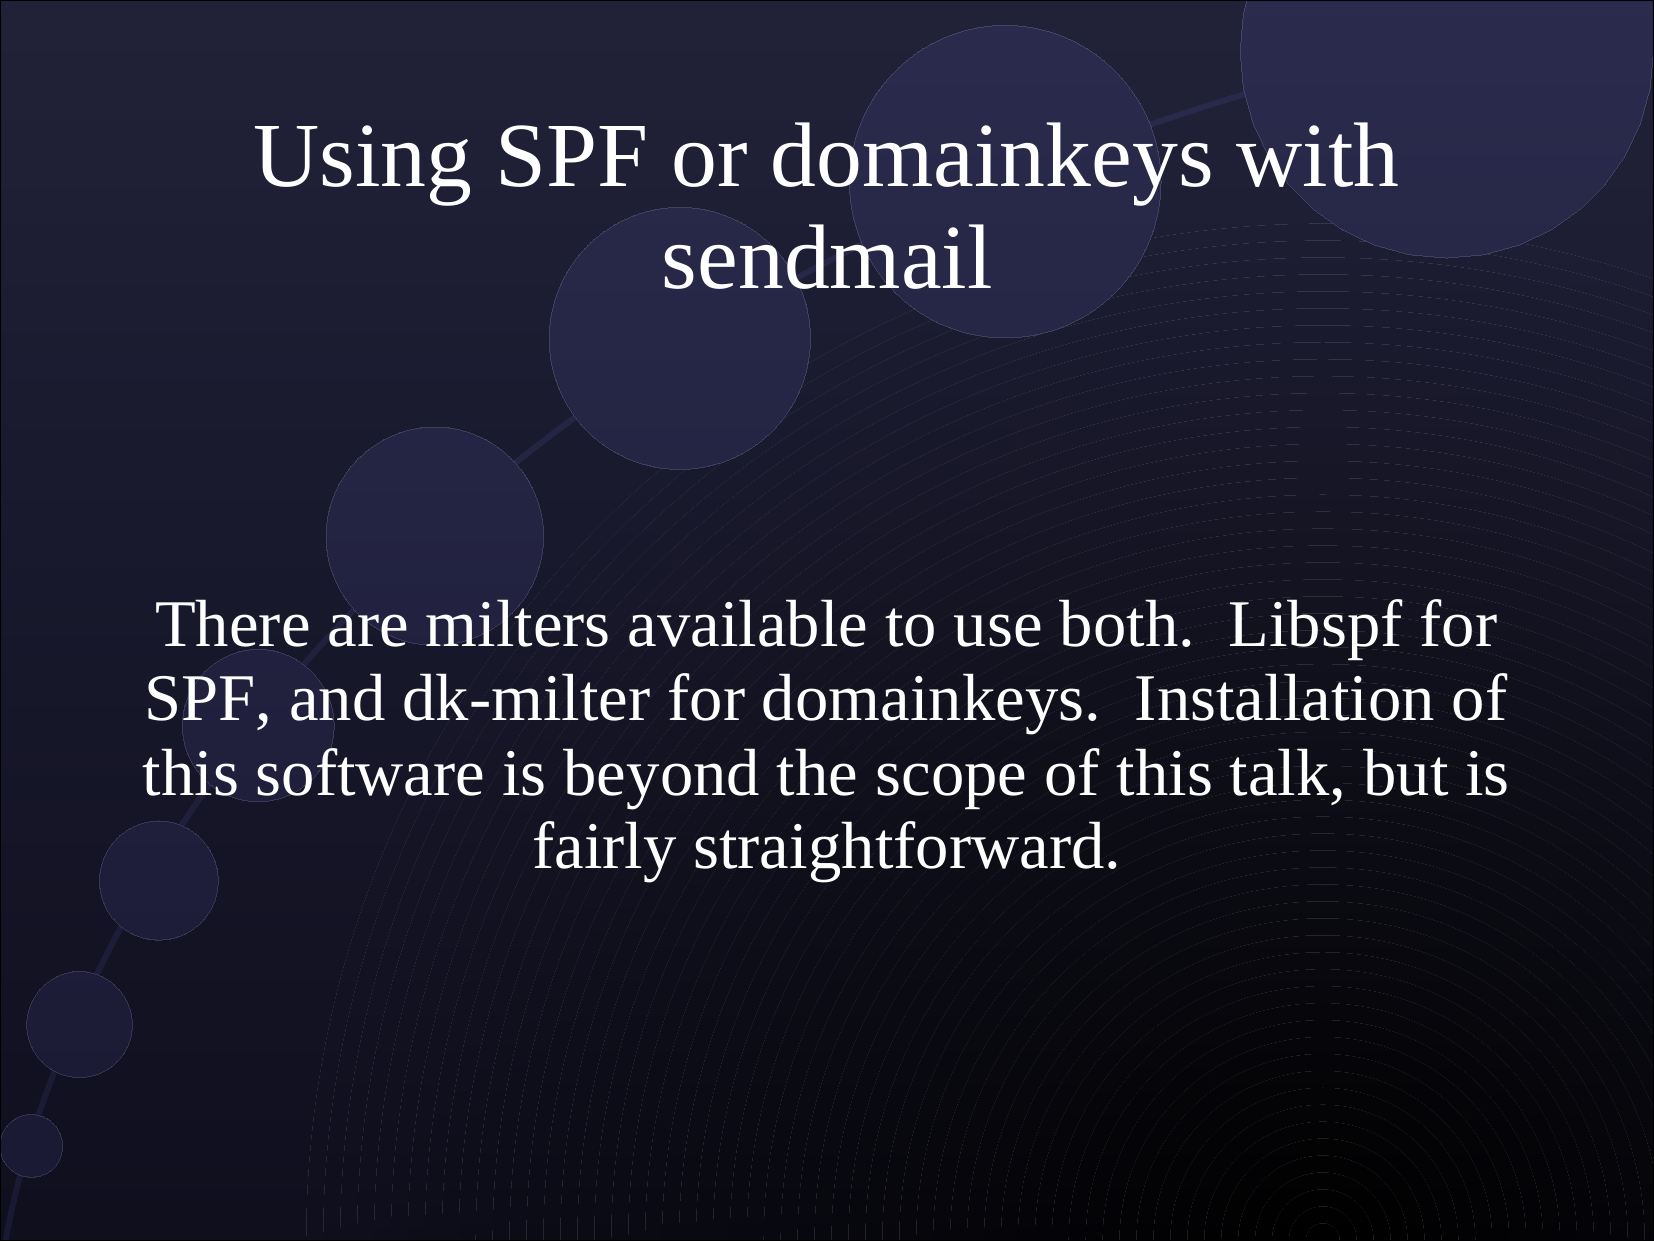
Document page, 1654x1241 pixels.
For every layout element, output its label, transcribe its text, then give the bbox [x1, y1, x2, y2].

title Using SPF or domainkeys with sendmail [121, 95, 1534, 318]
subtitle There are milters available to use both. Libspf for SPF, and dk-milter for domainkeys. Installation of this software is beyond the scope of this talk, but is fairly straightforward. [121, 344, 1534, 1127]
